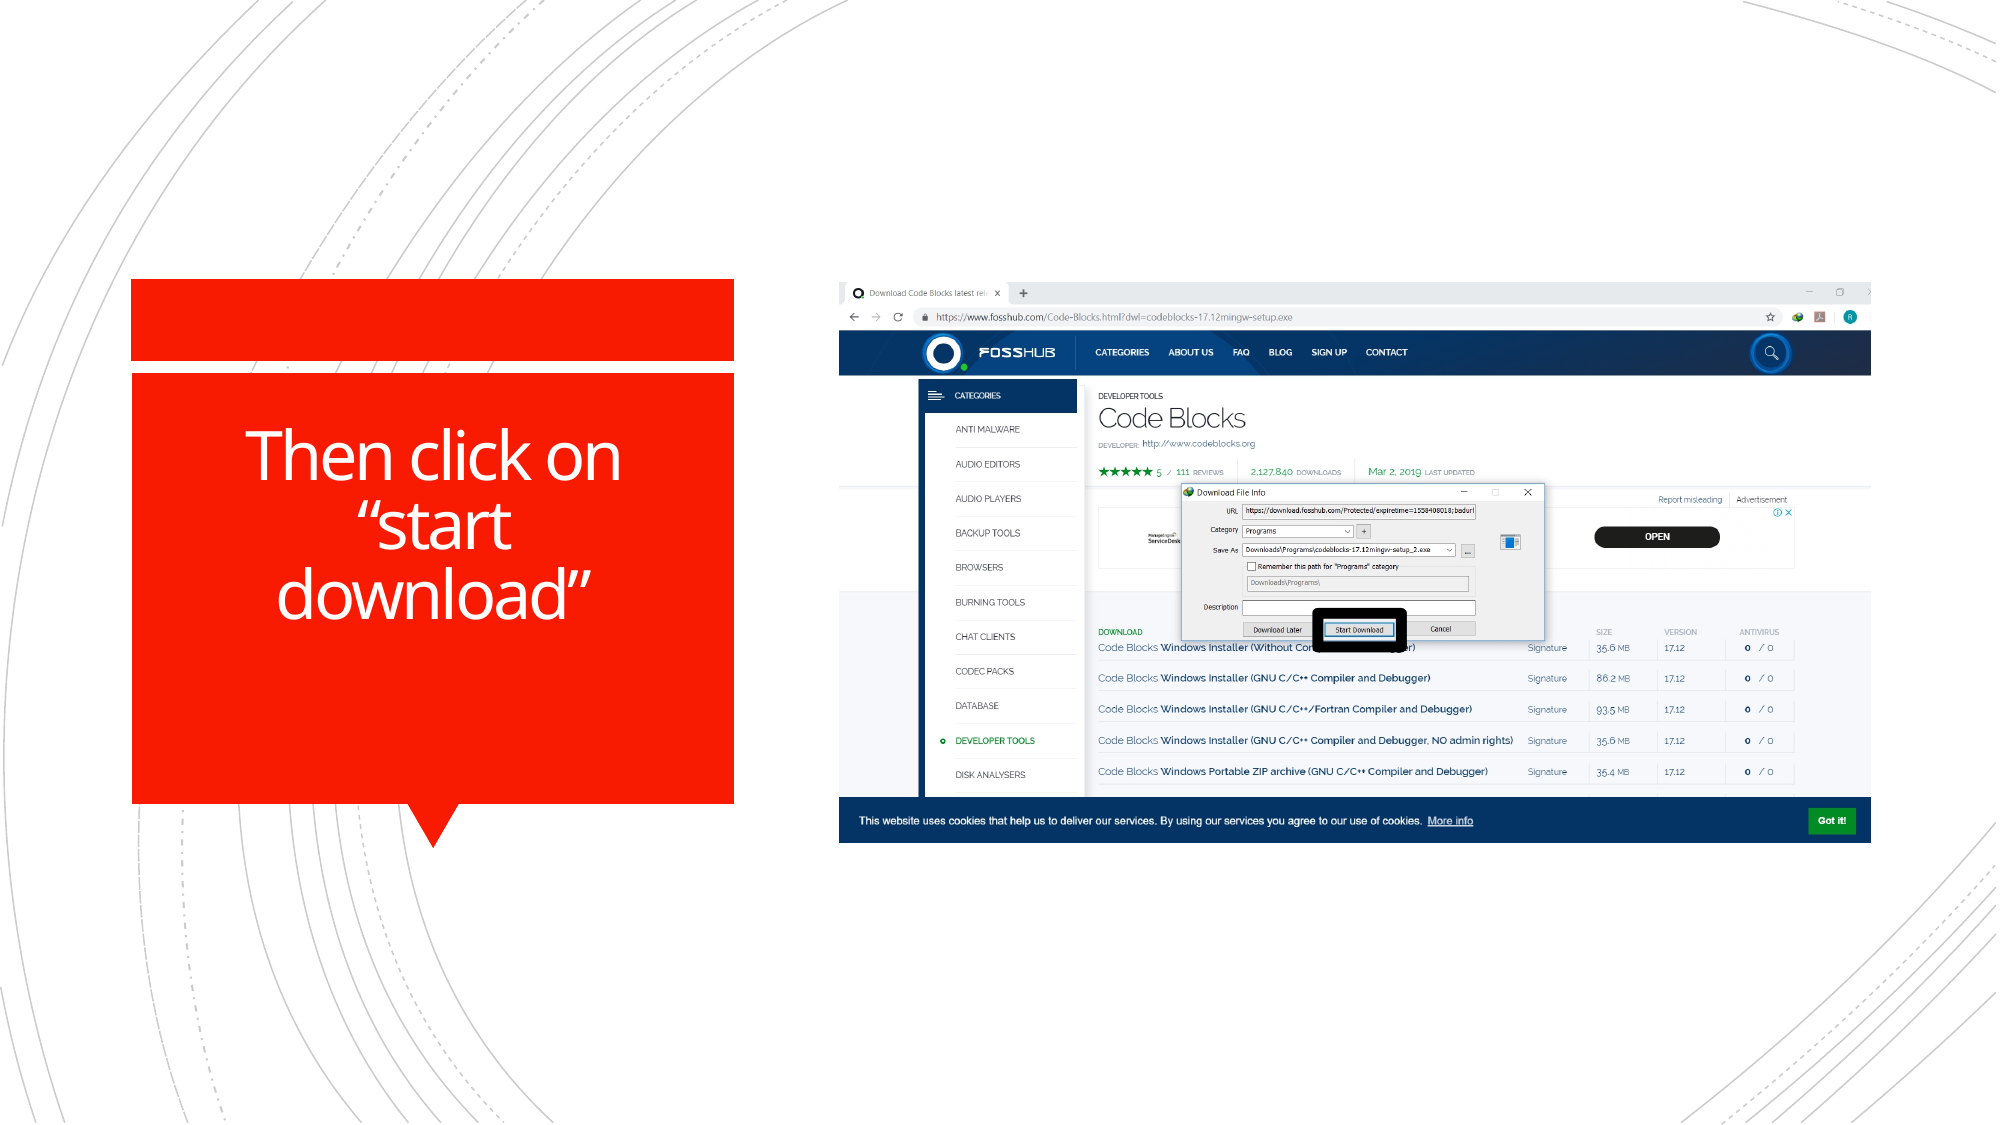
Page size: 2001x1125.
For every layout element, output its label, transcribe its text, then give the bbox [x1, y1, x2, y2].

title Then click on “start download” [184, 386, 683, 753]
picture [839, 282, 1871, 843]
